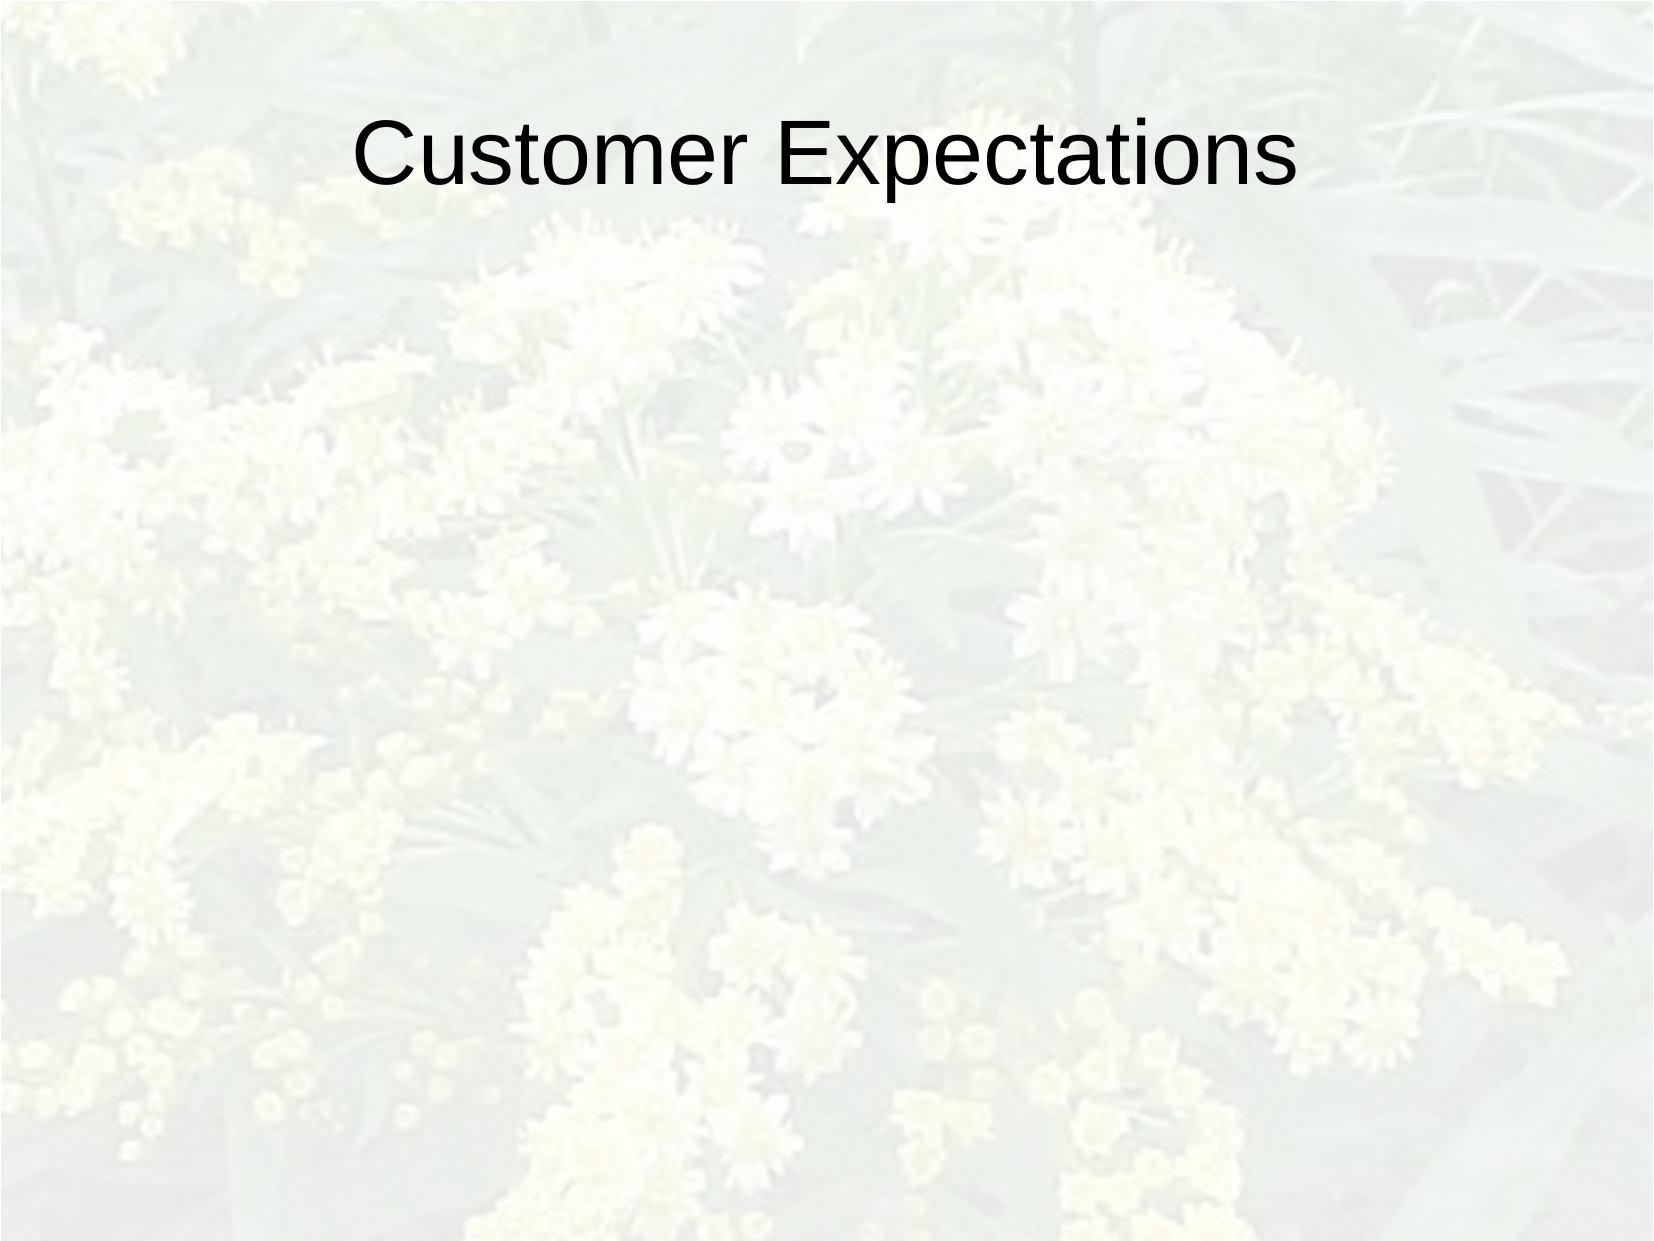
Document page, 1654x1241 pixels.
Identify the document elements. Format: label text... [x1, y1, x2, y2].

picture [1, 1, 1653, 1241]
title Customer Expectations [82, 49, 1571, 257]
